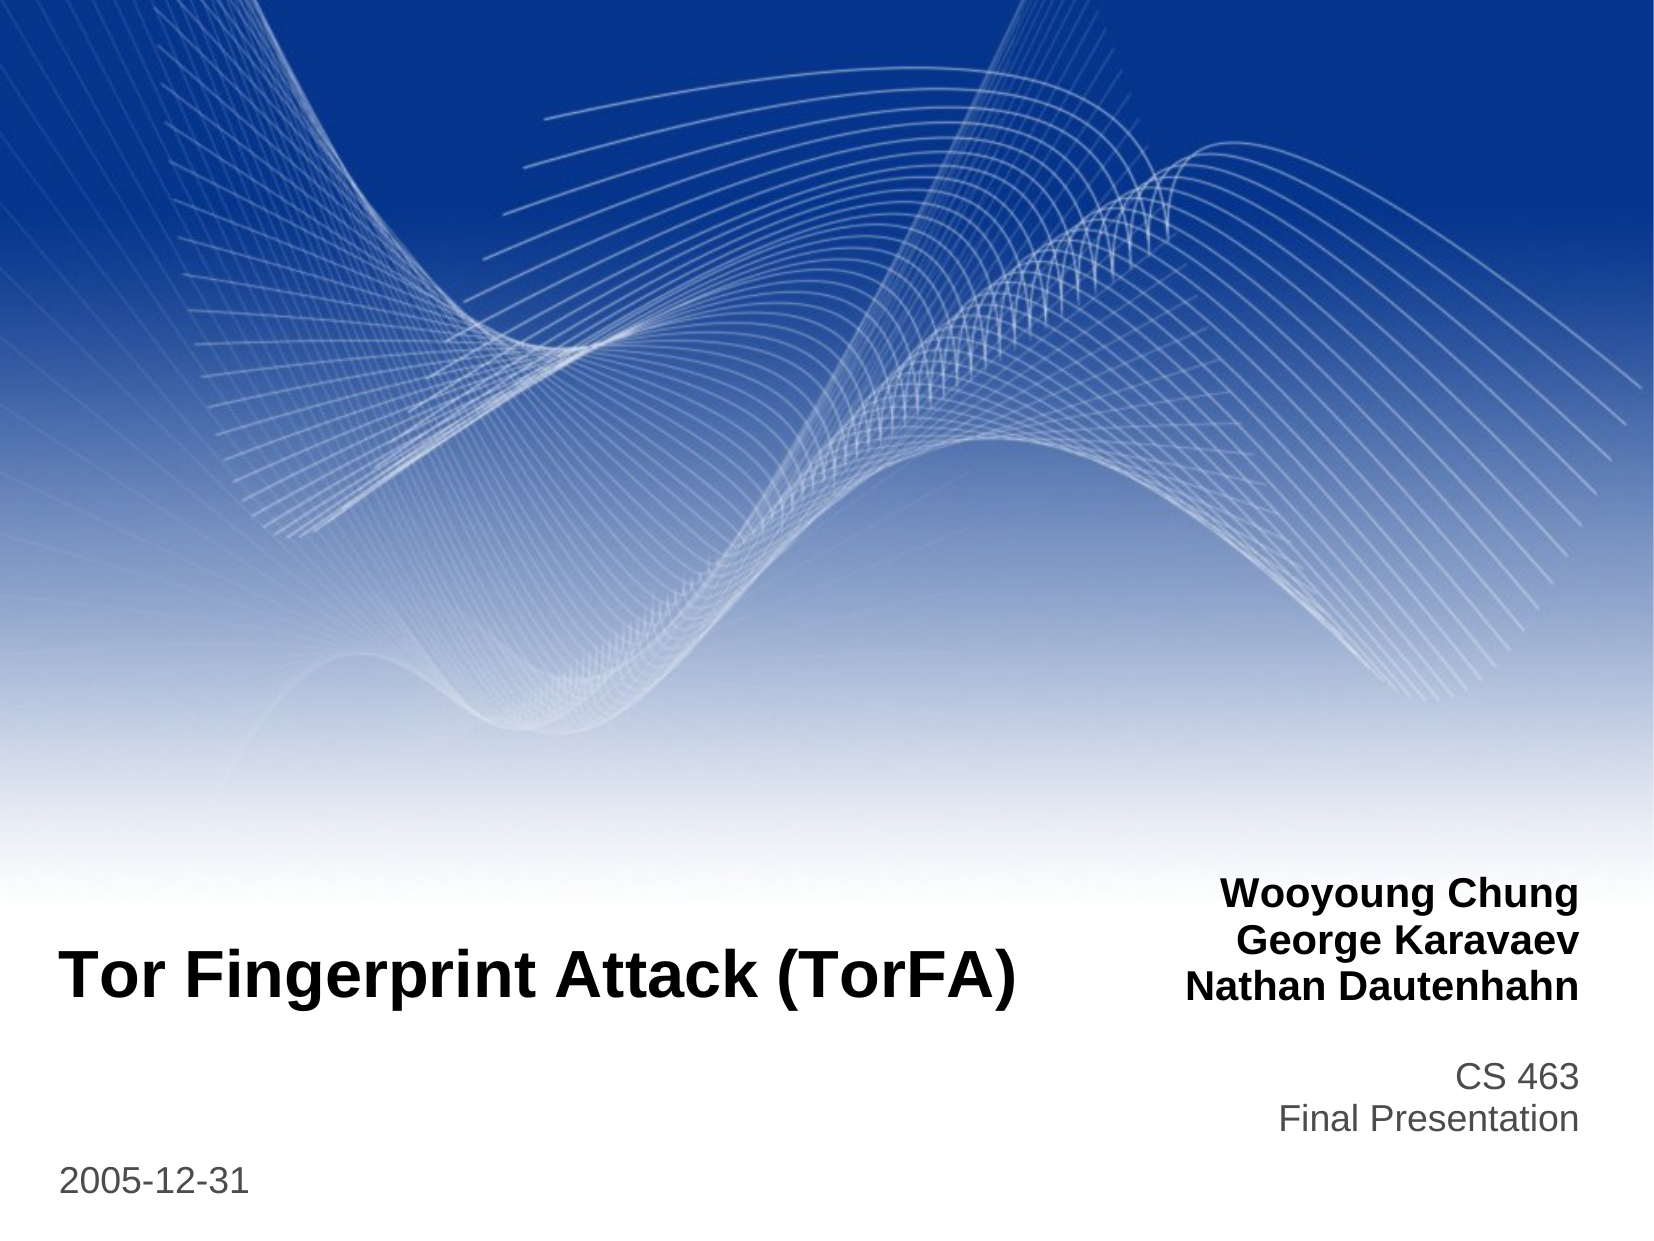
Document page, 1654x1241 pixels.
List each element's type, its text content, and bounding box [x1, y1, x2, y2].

picture [0, 0, 1654, 1241]
title Tor Fingerprint Attack (TorFA) [59, 893, 1034, 1056]
